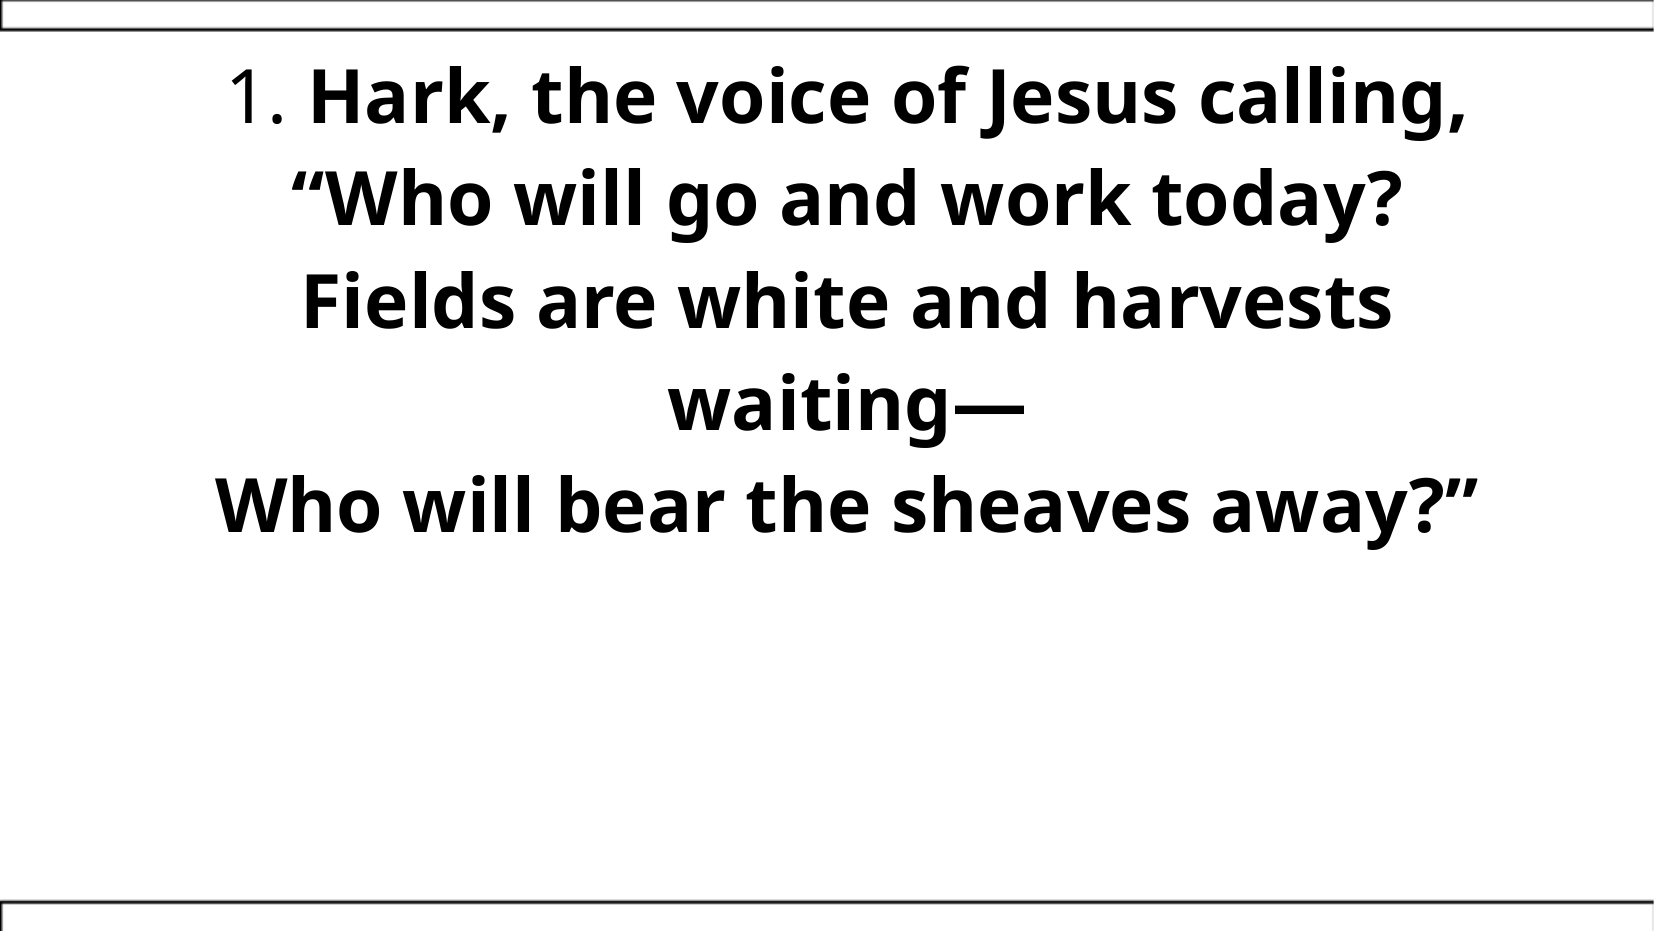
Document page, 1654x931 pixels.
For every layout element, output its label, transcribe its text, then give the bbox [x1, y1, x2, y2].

picture [0, 0, 1654, 931]
text_box 1. Hark, the voice of Jesus calling, “Who will go and work today? Fields are white and harvests waiting— Who will bear the sheaves away?” [135, 35, 1561, 451]
